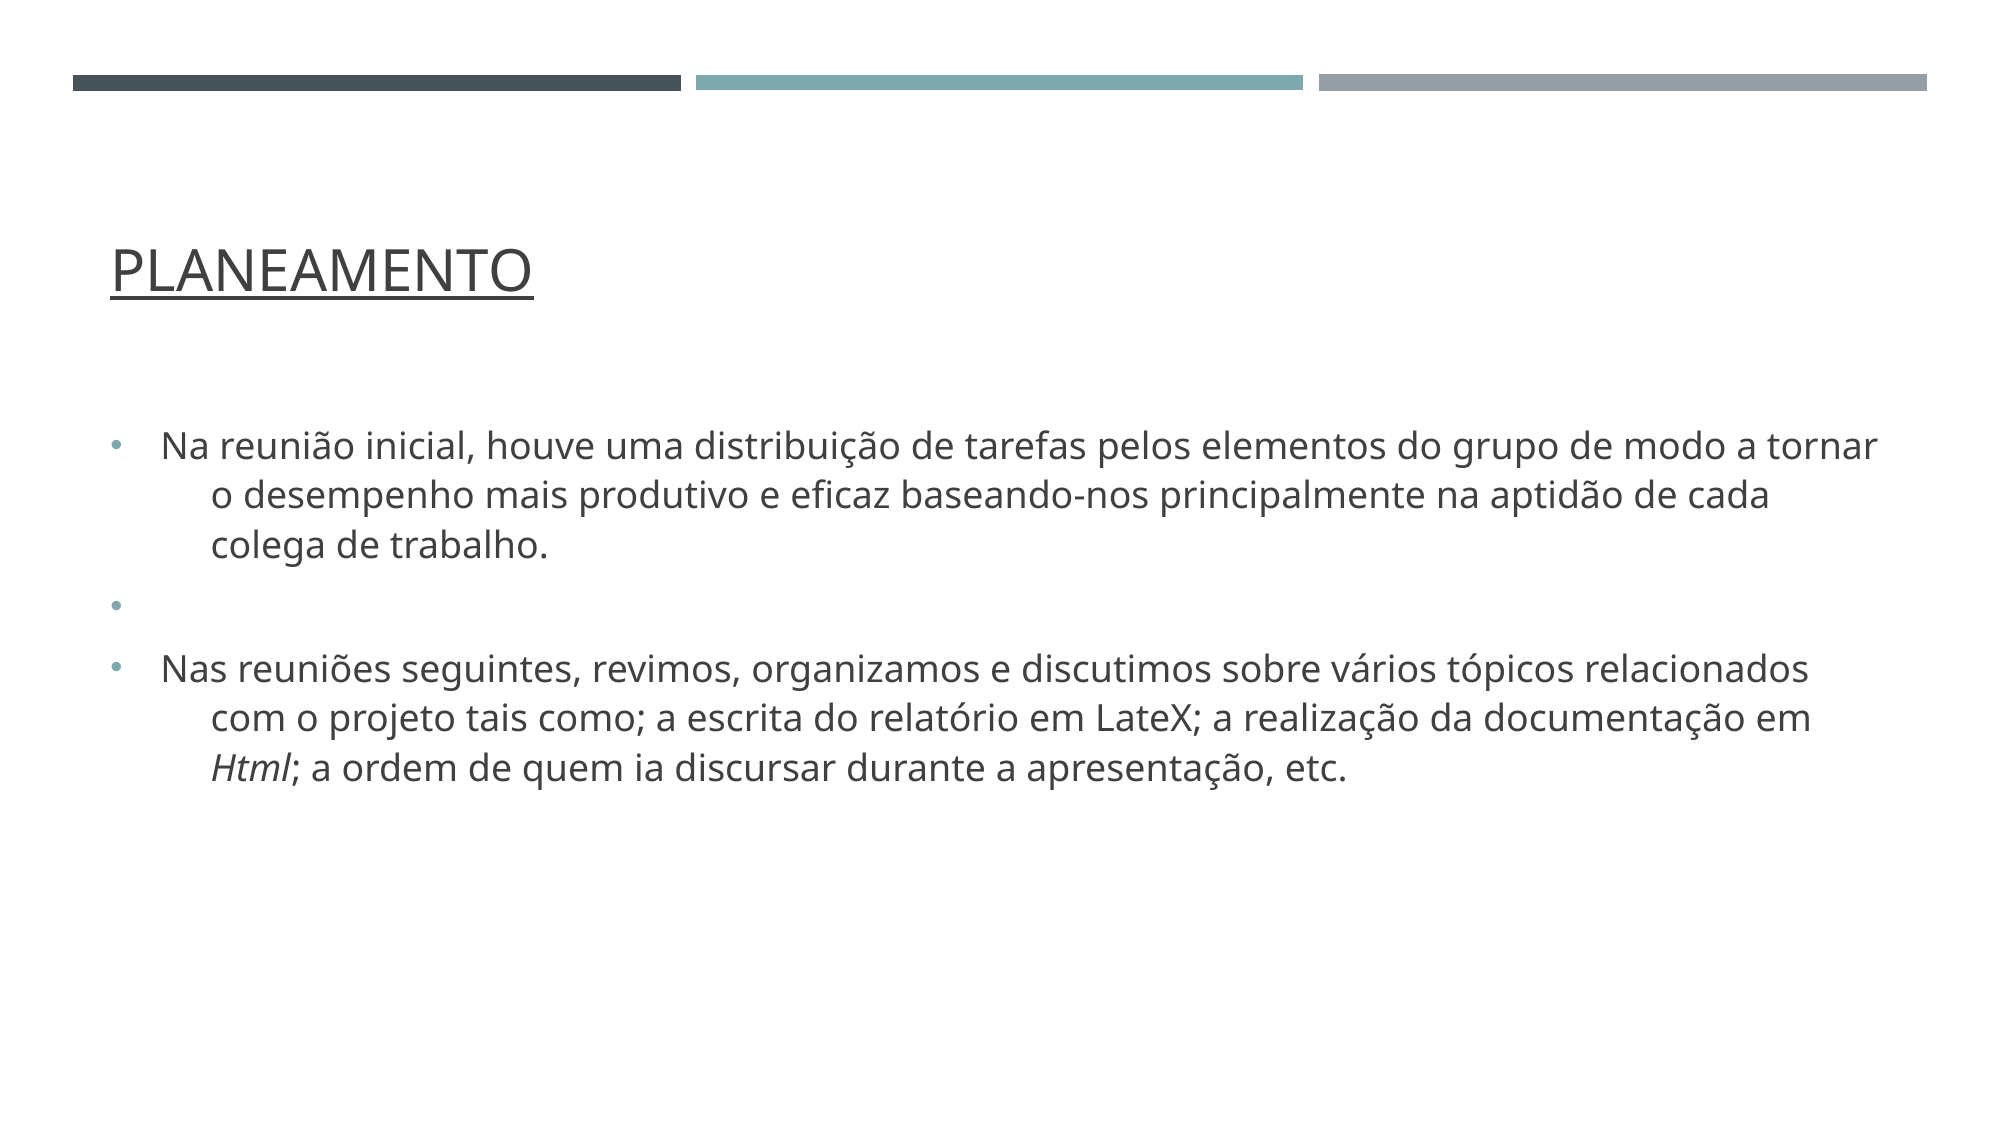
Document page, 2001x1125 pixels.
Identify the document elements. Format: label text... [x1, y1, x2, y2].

list Na reunião inicial, houve uma distribuição de tarefas pelos elementos do grupo de modo a tornar o desempenho mais produtivo e eficaz baseando-nos principalmente na aptidão de cada colega de trabalho. Nas reuniões seguintes, revimos, organizamos e discutimos sobre vários tópicos relacionados com o projeto tais como; a escrita do relatório em LateX; a realização da documentação em Html; a ordem de quem ia discursar durante a apresentação, etc. [95, 337, 1905, 868]
title Planeamento [95, 115, 1905, 311]
